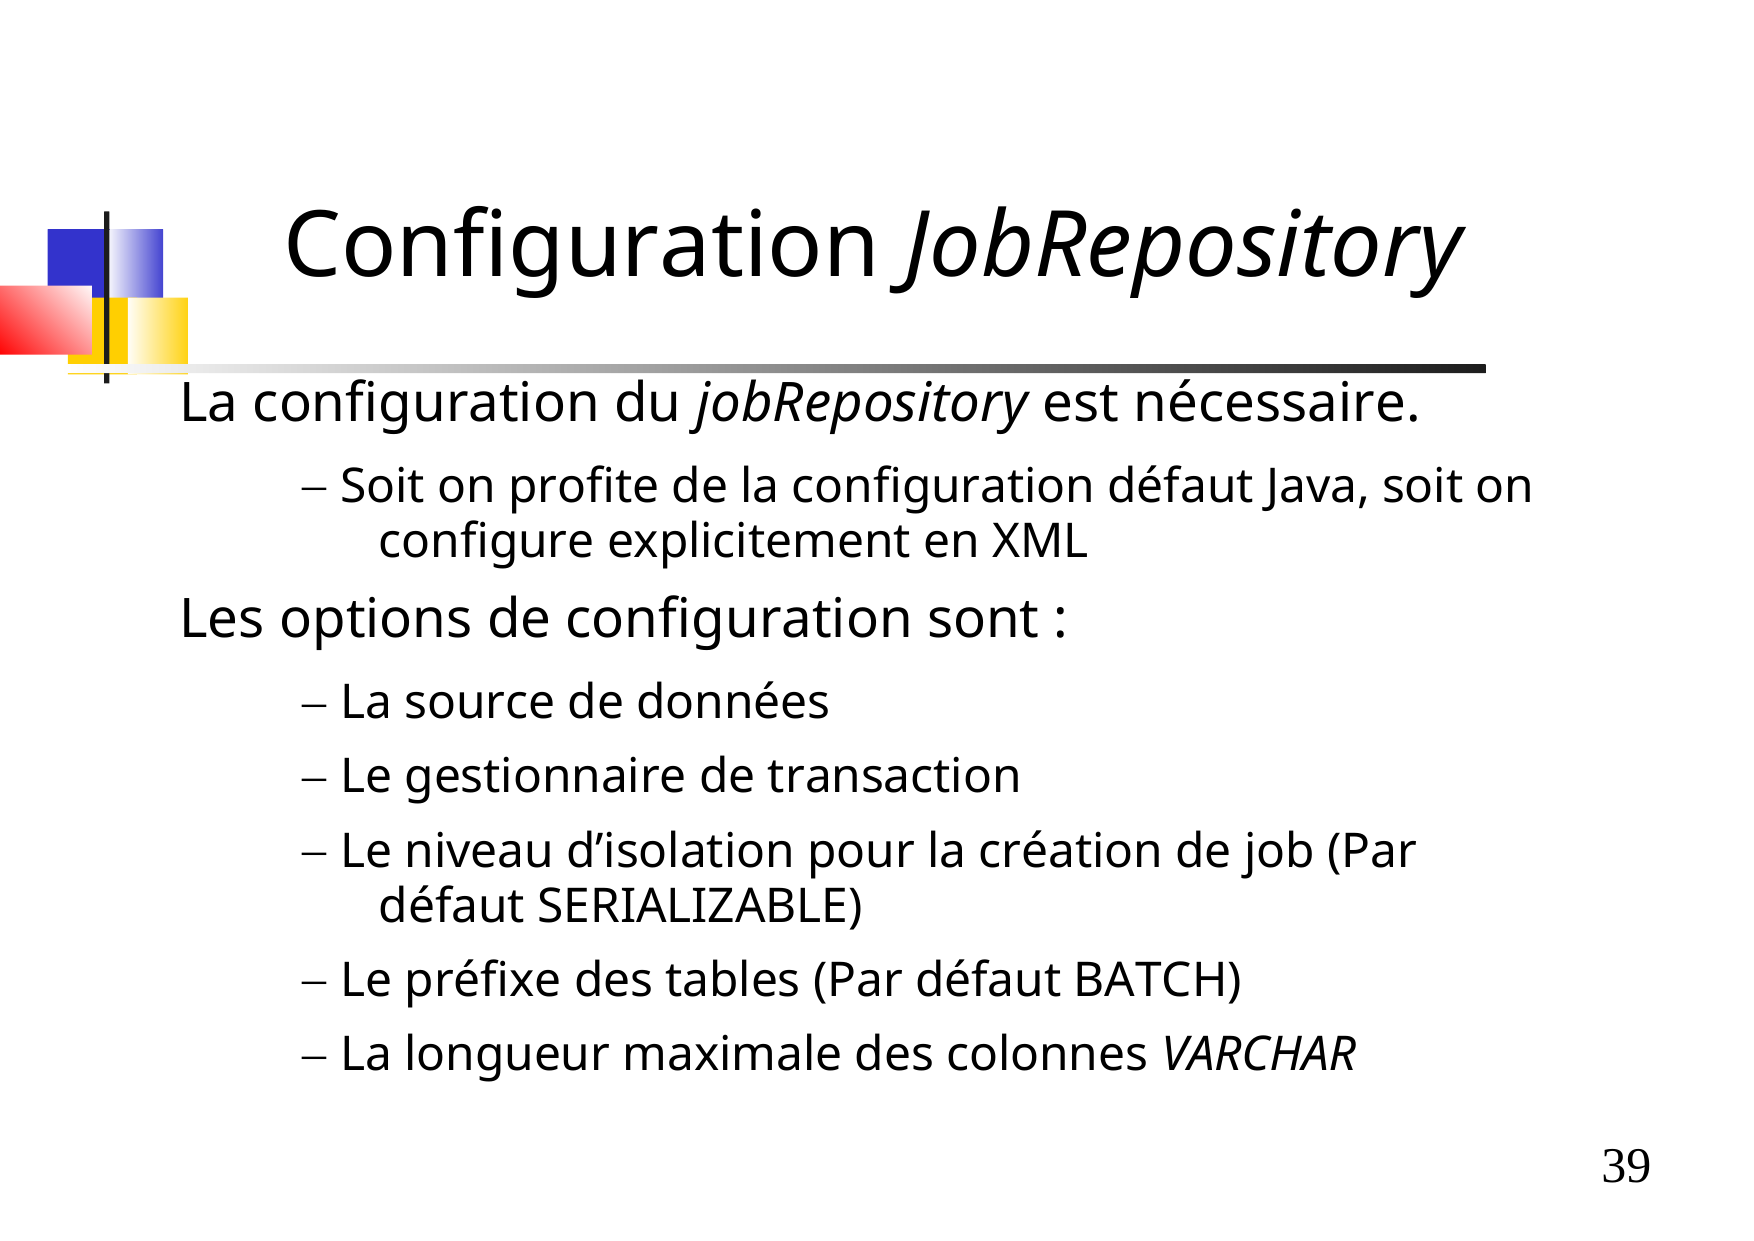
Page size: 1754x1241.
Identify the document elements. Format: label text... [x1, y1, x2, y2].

list La configuration du jobRepository est nécessaire. Soit on profite de la configuration défaut Java, soit on configure explicitement en XML Les options de configuration sont : La source de données Le gestionnaire de transaction Le niveau d’isolation pour la création de job (Par défaut SERIALIZABLE) Le préfixe des tables (Par défaut BATCH) La longueur maximale des colonnes VARCHAR [179, 371, 1567, 1091]
title Configuration JobRepository [179, 139, 1567, 351]
